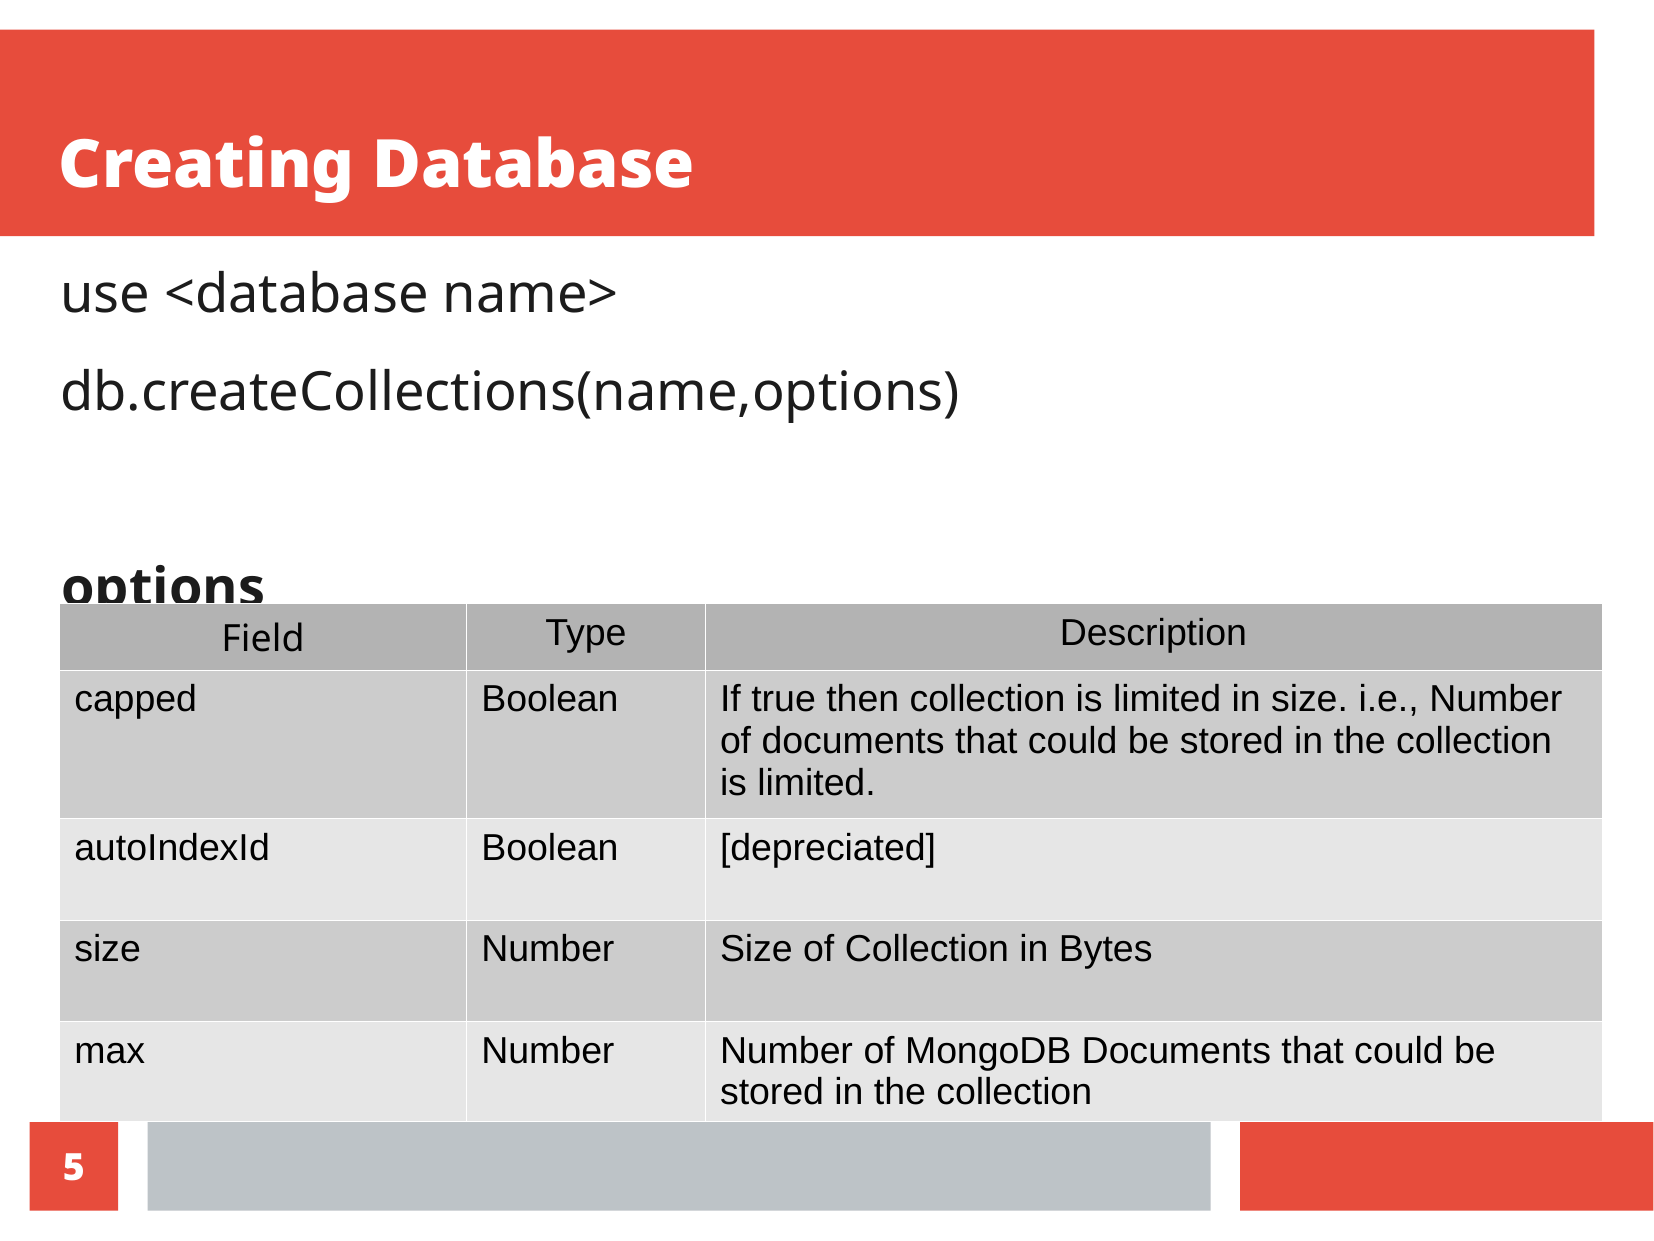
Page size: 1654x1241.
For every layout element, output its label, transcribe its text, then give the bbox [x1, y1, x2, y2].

table_cell If true then collection is limited in size. i.e., Number of documents that could be stored in the collection is limited. [706, 671, 1602, 818]
table_cell capped [60, 671, 466, 818]
table_cell [depreciated] [706, 819, 1602, 920]
title Creating Database [59, 59, 1595, 207]
list use <database name> db.createCollections(name,options) options [15, 255, 1521, 1023]
table_cell size [60, 921, 466, 1021]
table_header Type [467, 604, 705, 670]
table_header Field [60, 604, 466, 670]
table_cell Number of MongoDB Documents that could be stored in the collection [706, 1022, 1602, 1121]
table_header Description [706, 604, 1602, 670]
table_cell Number [467, 1022, 705, 1121]
table_cell Size of Collection in Bytes [706, 921, 1602, 1021]
table_cell Boolean [467, 819, 705, 920]
table_cell max [60, 1022, 466, 1121]
table_cell Number [467, 921, 705, 1021]
table_cell autoIndexId [60, 819, 466, 920]
table_cell Boolean [467, 671, 705, 818]
